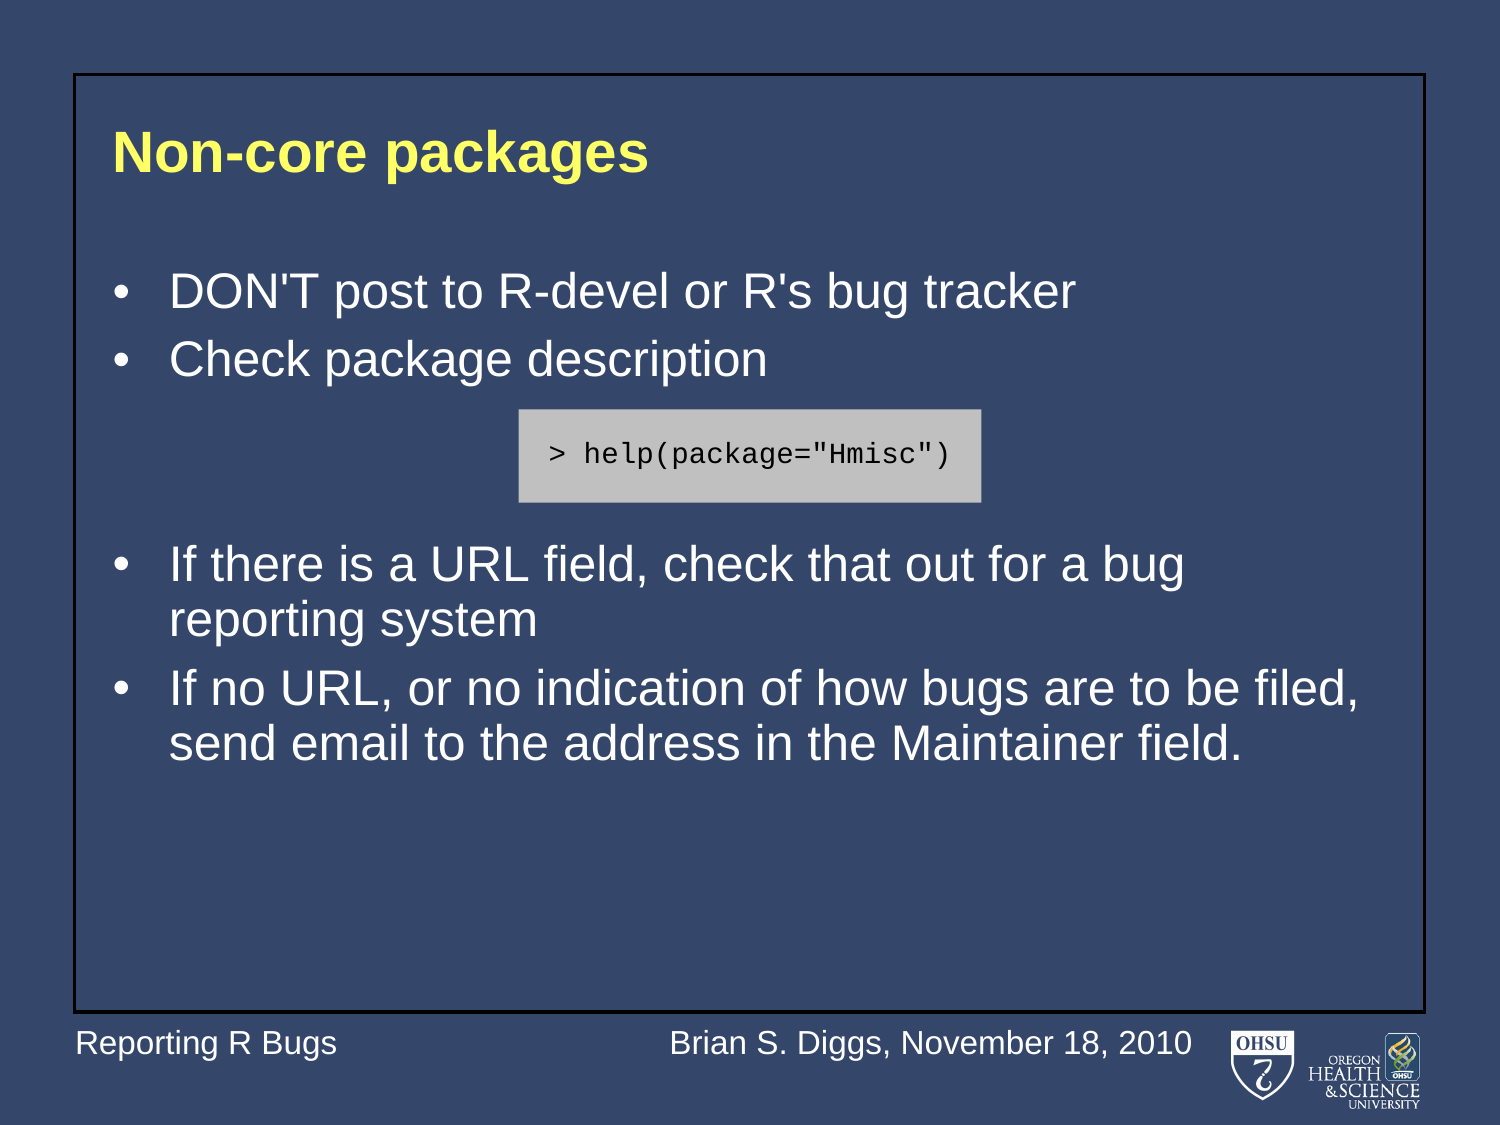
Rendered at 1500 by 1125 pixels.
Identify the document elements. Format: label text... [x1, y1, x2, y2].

text_box > help(package="Hmisc") [518, 410, 982, 502]
picture [1225, 1027, 1300, 1103]
picture [1306, 1030, 1422, 1110]
list DON'T post to R-devel or R's bug tracker Check package description If there is a URL field, check that out for a bug reporting system If no URL, or no indication of how bugs are to be filed, send email to the address in the Maintainer field. [112, 263, 1388, 991]
title Non-core packages [112, 107, 1388, 198]
